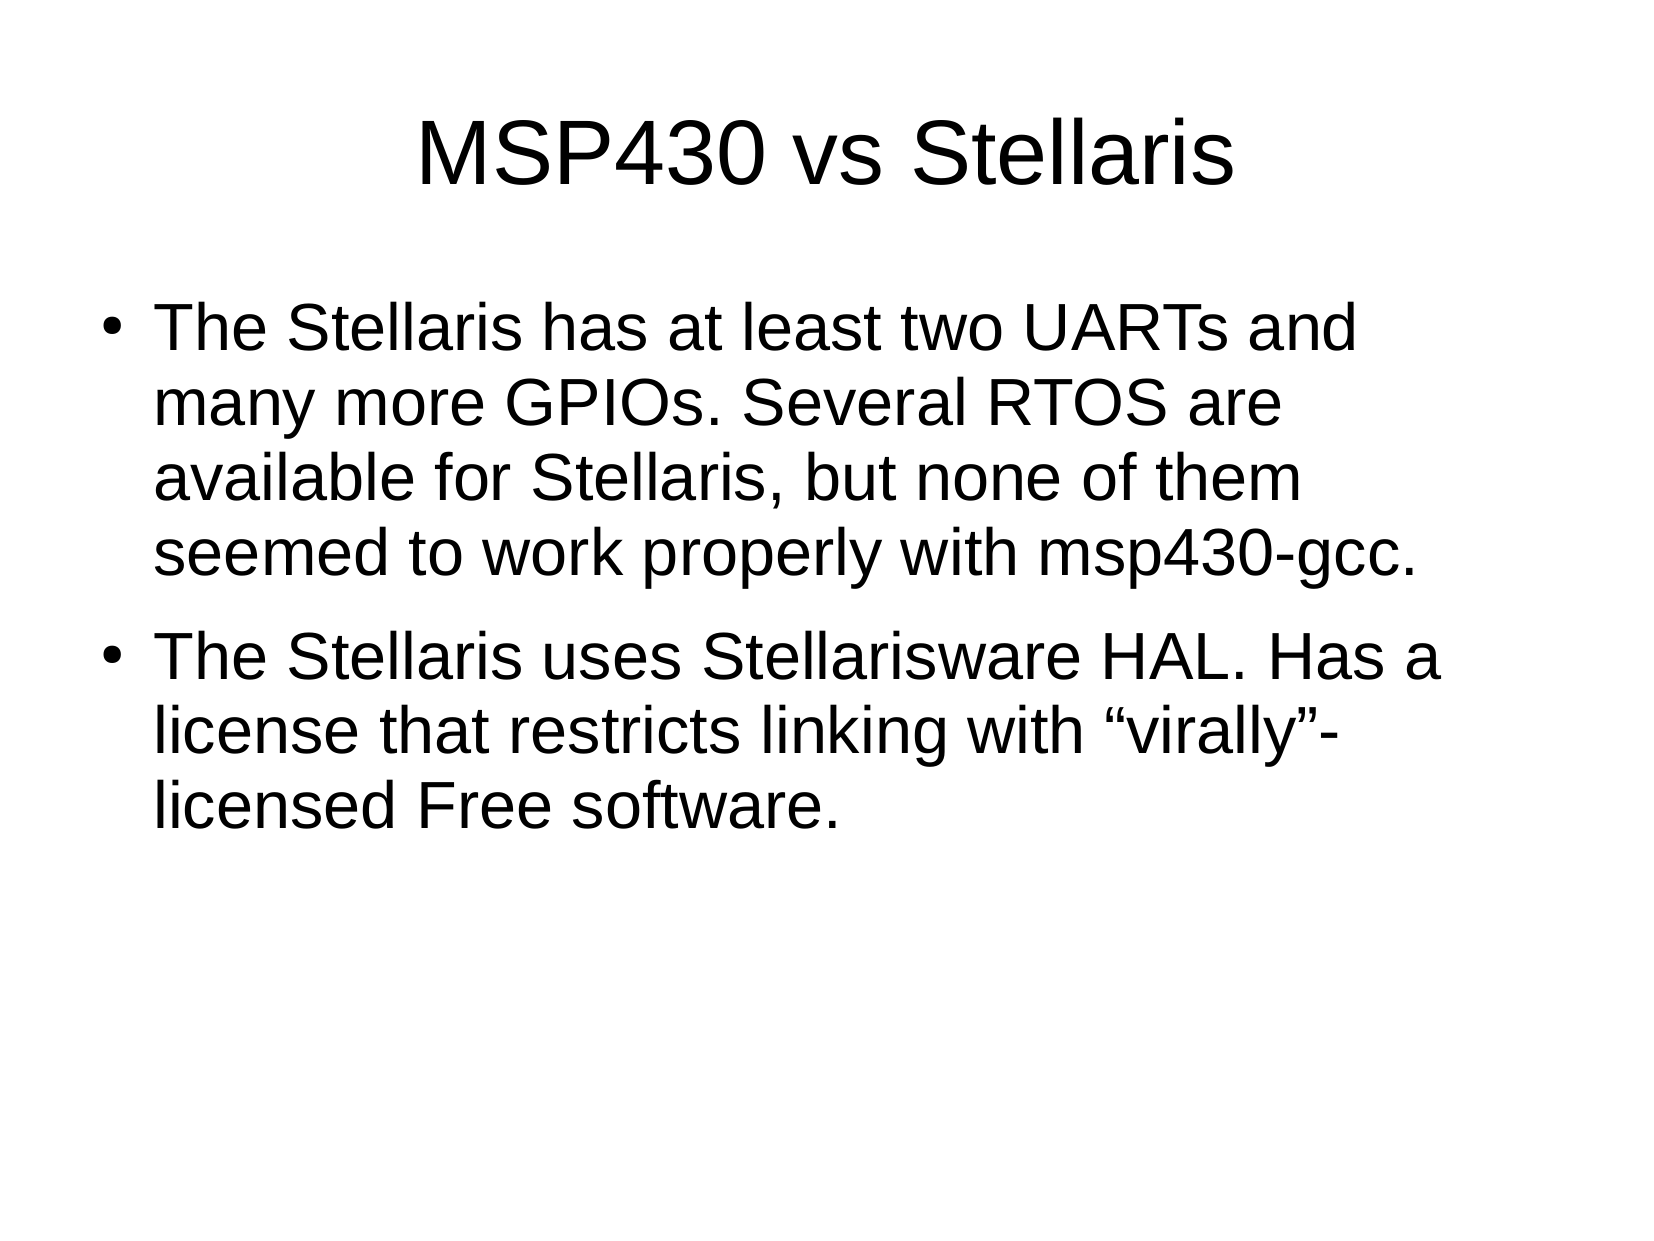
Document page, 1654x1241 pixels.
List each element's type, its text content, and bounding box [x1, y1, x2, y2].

title MSP430 vs Stellaris [82, 49, 1571, 257]
list The Stellaris has at least two UARTs and many more GPIOs. Several RTOS are available for Stellaris, but none of them seemed to work properly with msp430-gcc. The Stellaris uses Stellarisware HAL. Has a license that restricts linking with “virally”-licensed Free software. [82, 290, 1538, 1010]
